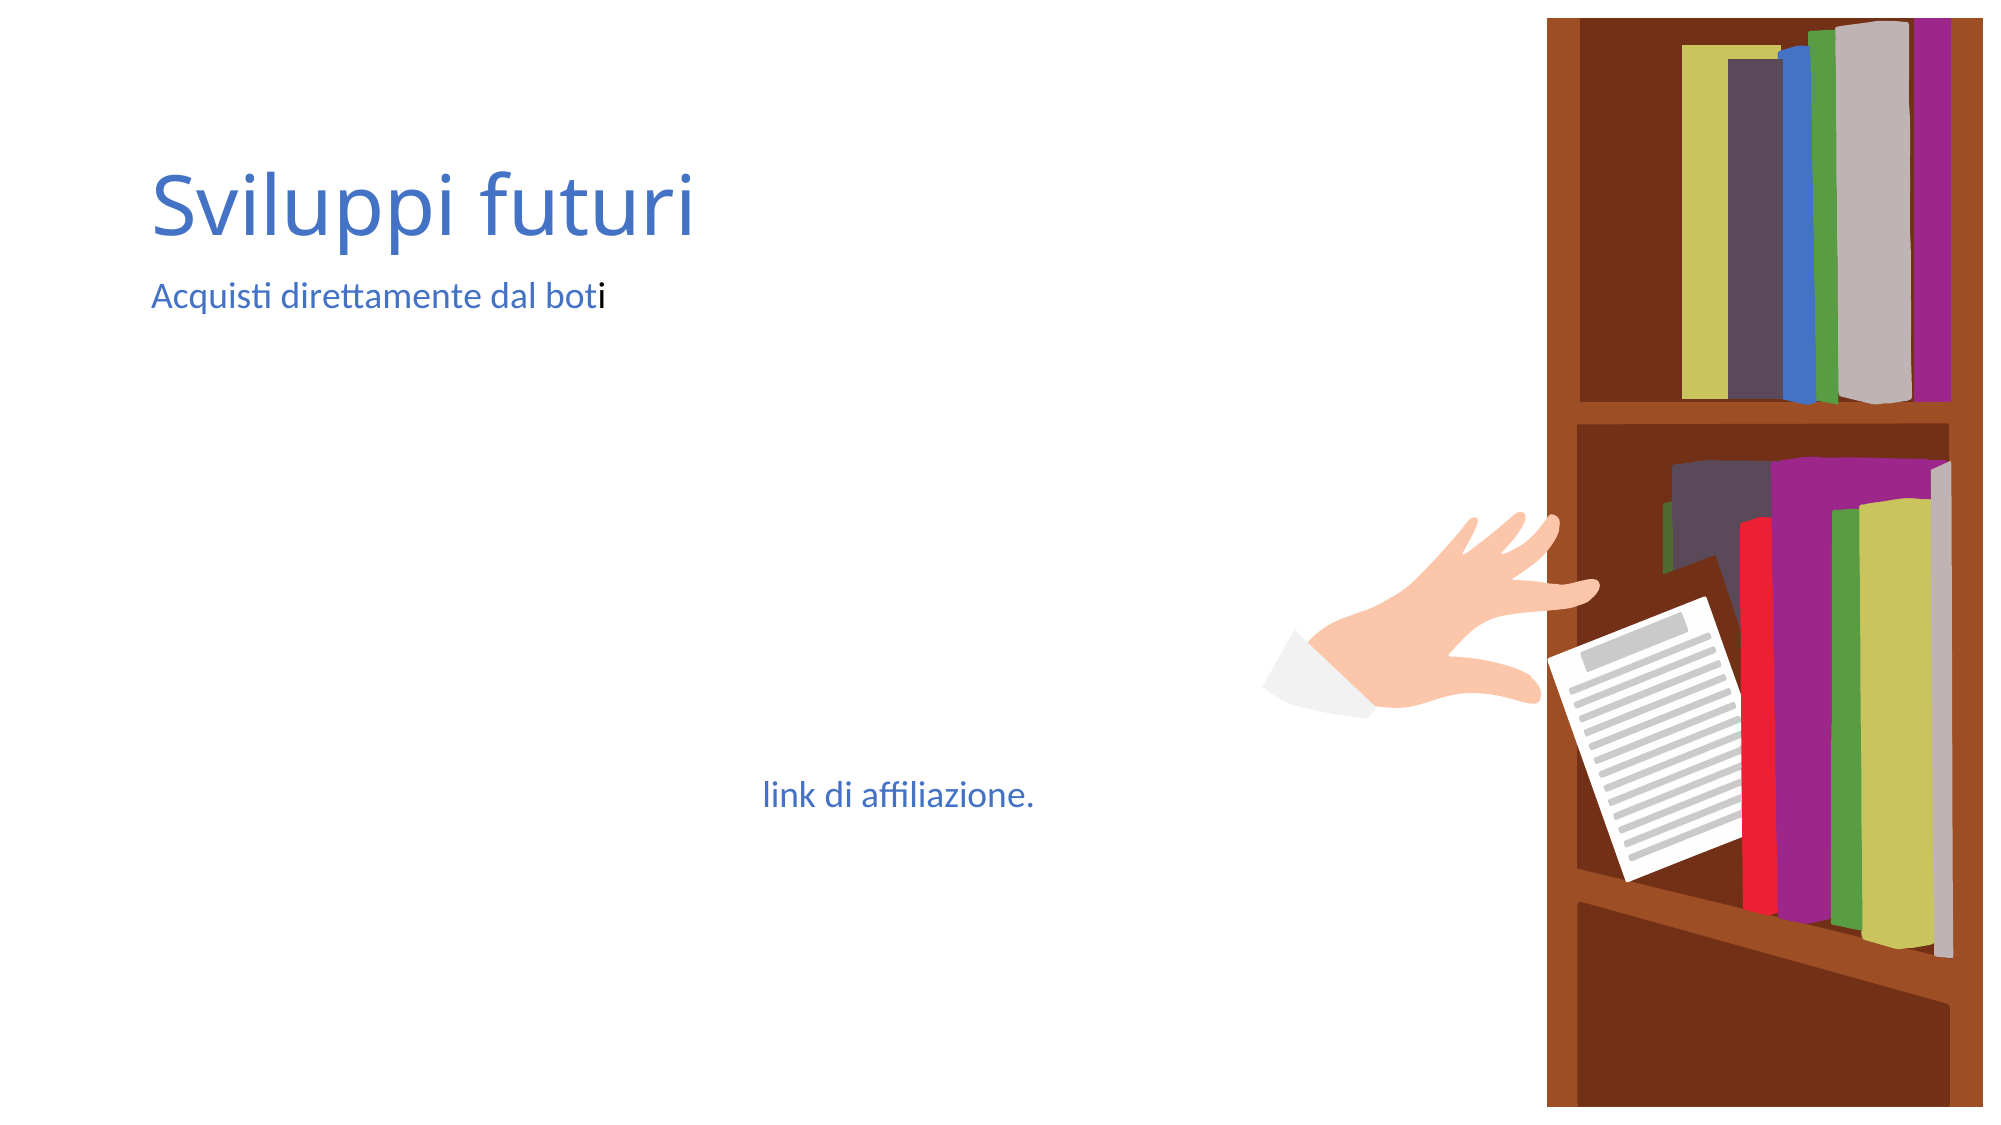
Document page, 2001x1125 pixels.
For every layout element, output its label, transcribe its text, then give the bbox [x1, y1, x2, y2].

text_box [1262, 18, 1983, 1107]
text_box Vogliamo migliorare l’esperienza di utilizzo del bot, garantendo ulteriore comodità per i nostri utenti. Oltre a generare i link dei libri ricercati e di conoscere le recensioni, vorremmo poter offrire un servizio di acquisto diretto dal nostro bot. In caso il bot riscuotesse un discreto successo potremmo contattare le diverse aziende con cui opera il bot, al fine di poter ottenere la possibilità di generare link di affiliazione. Creando cosi la possibilità di ricevere un compenso percentuale sul prezzo del libro ogni qualvolta un utente acquista un libro tramite il link generato. [134, 357, 1066, 964]
text_box Sviluppi futuri [136, 144, 722, 261]
text_box Acquisti direttamente dal boti [136, 263, 771, 324]
